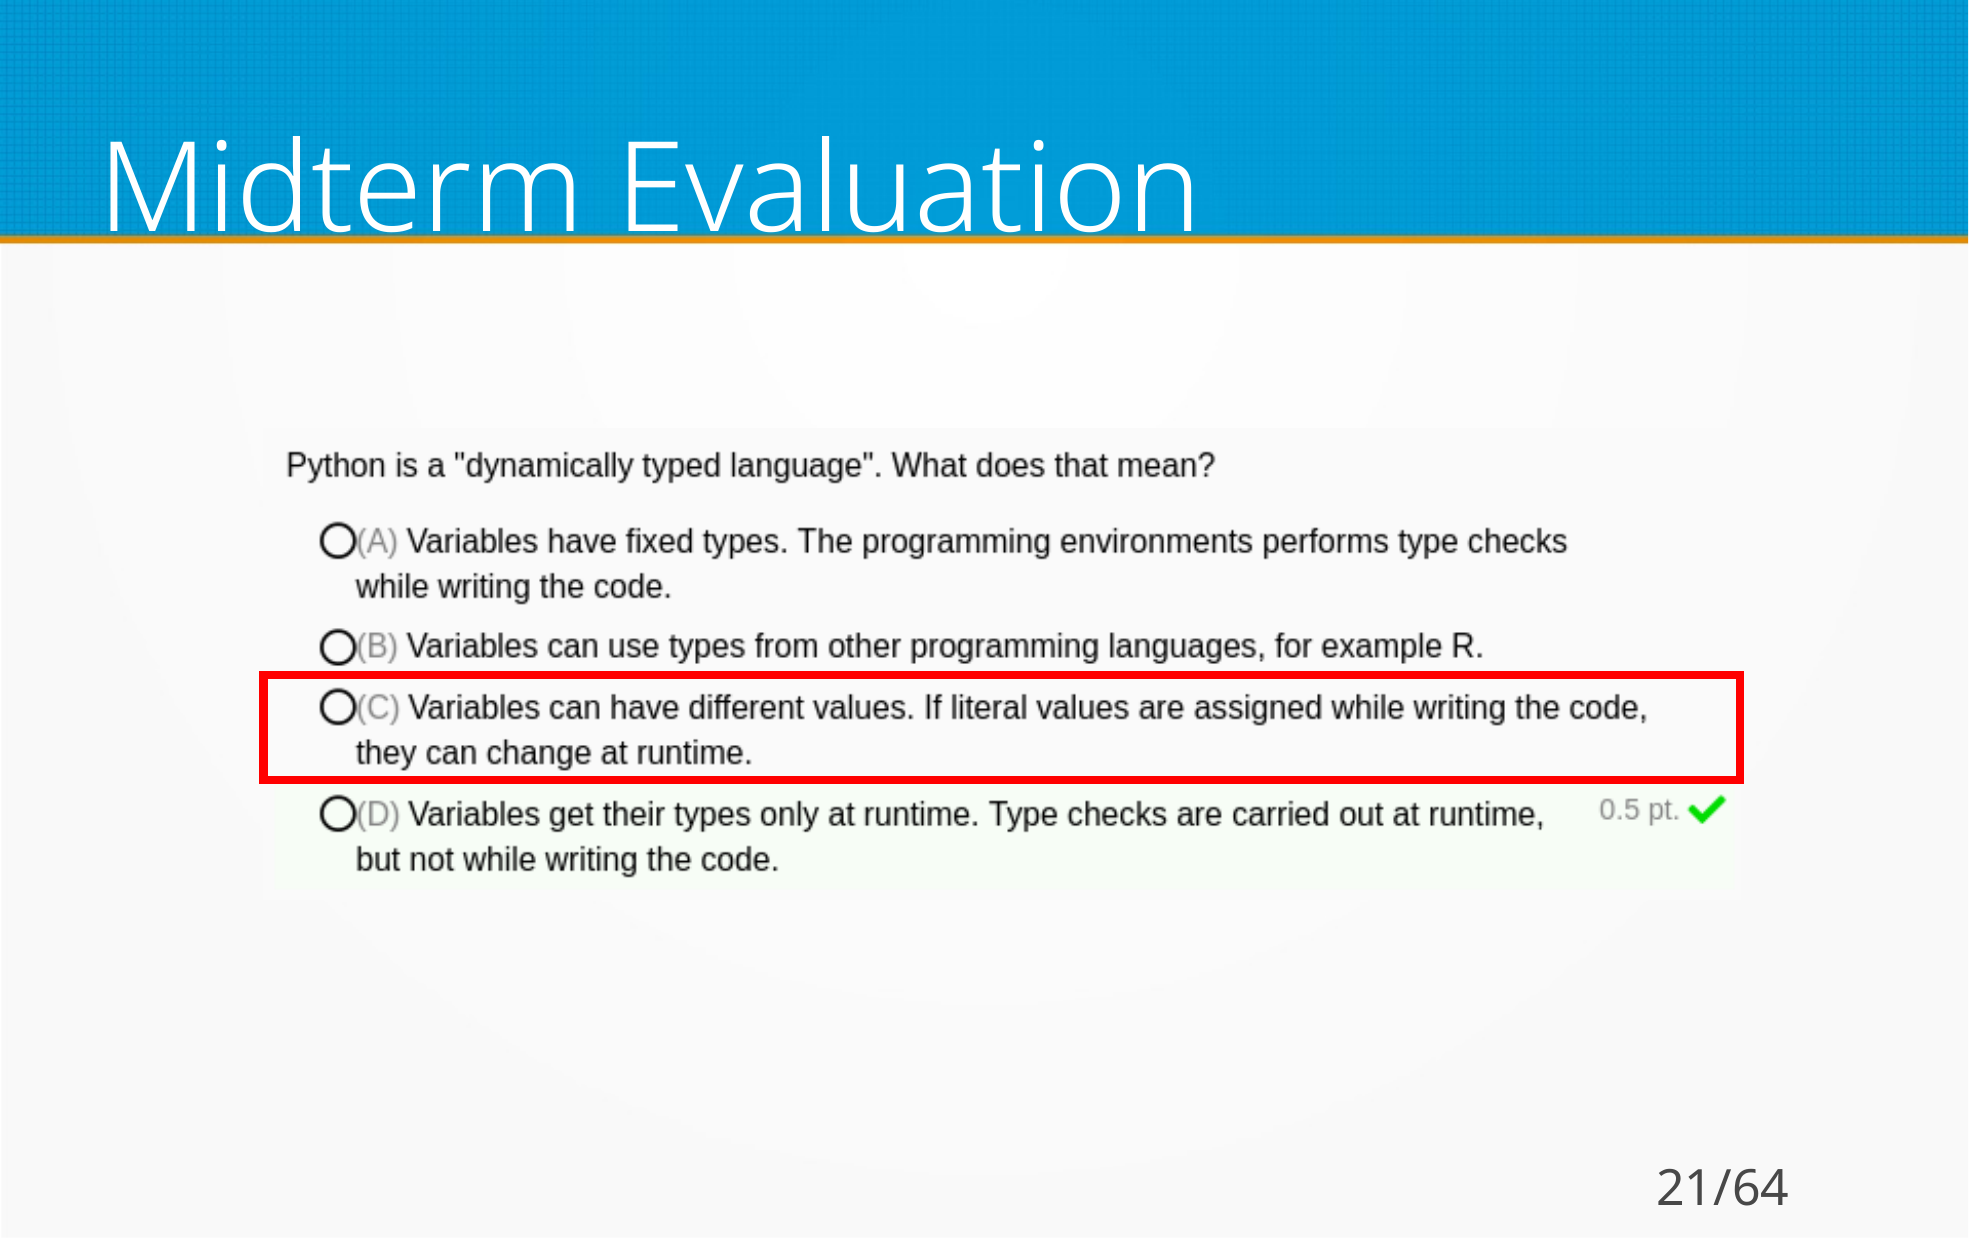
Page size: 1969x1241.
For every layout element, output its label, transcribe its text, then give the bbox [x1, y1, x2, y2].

title Midterm Evaluation [98, 49, 1870, 257]
picture [0, 233, 1969, 1241]
